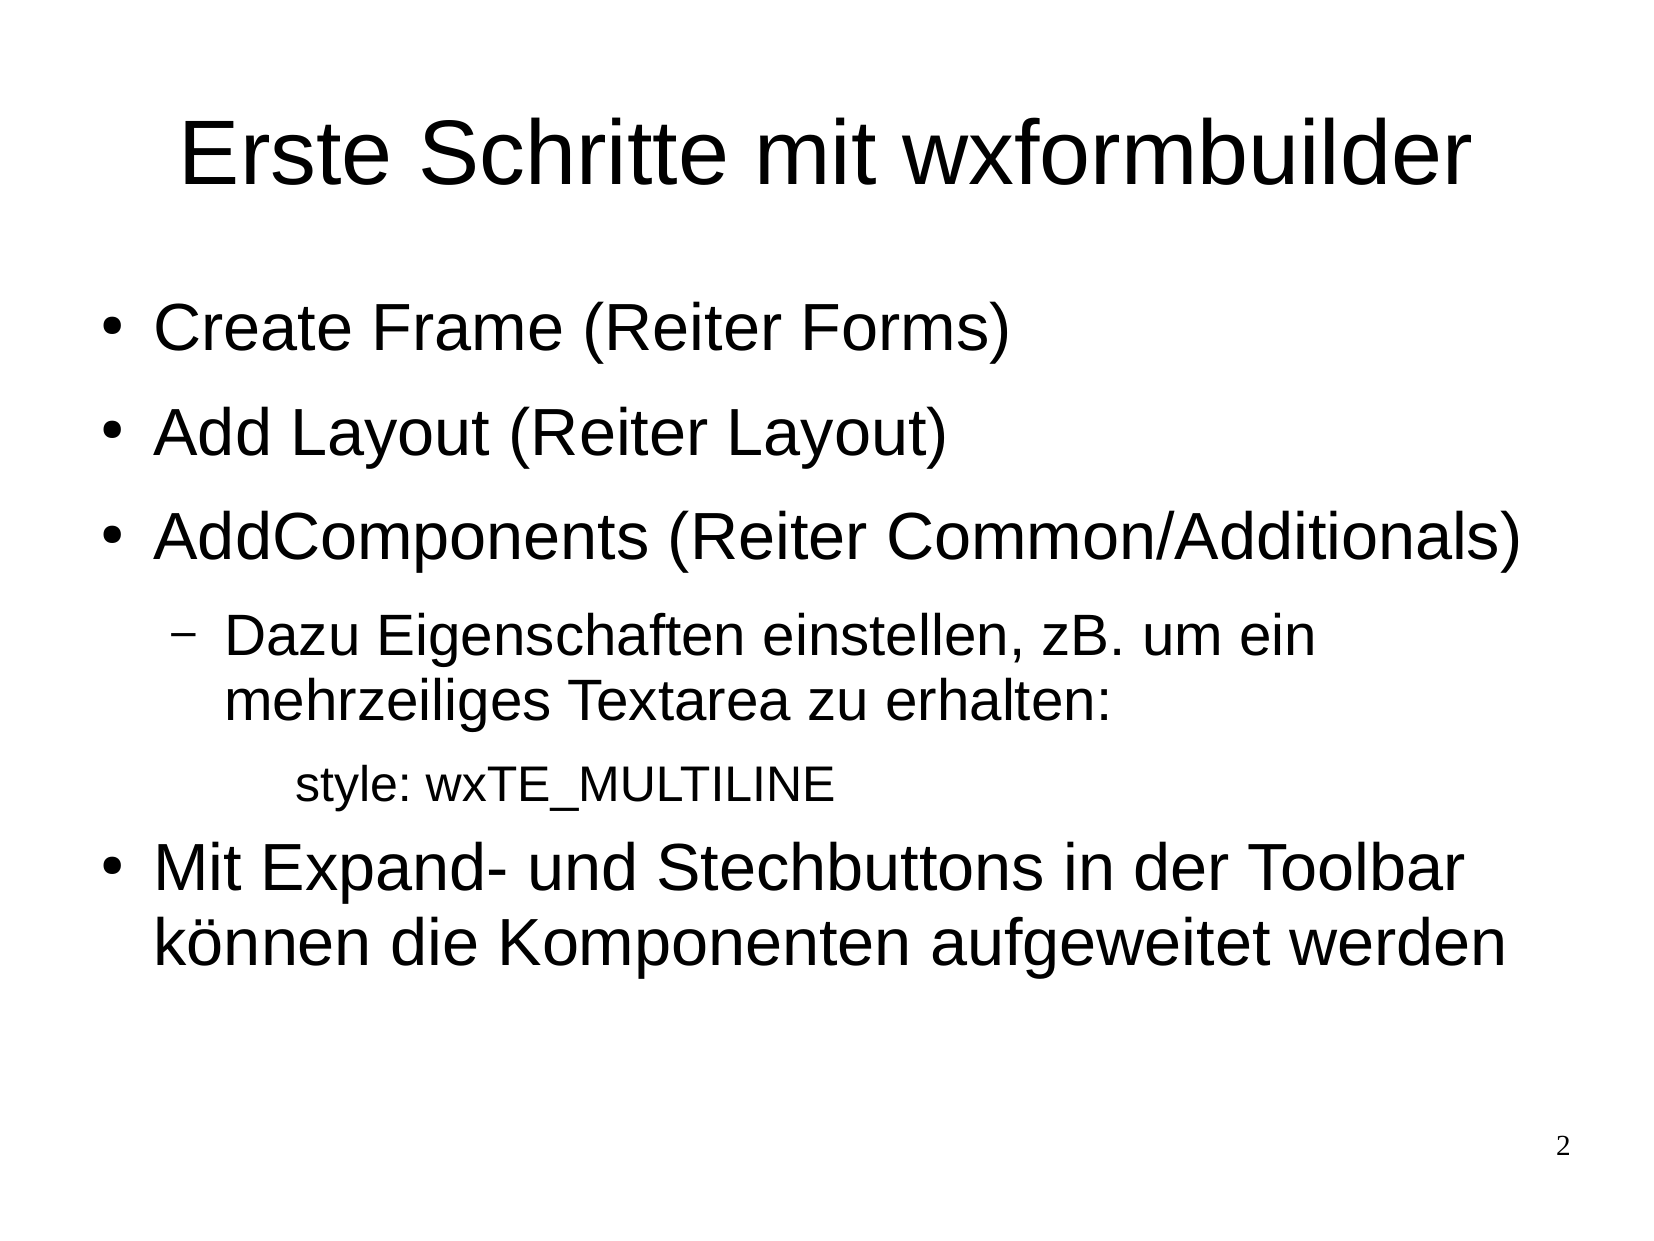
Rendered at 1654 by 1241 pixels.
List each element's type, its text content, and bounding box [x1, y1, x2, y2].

list Create Frame (Reiter Forms) Add Layout (Reiter Layout) AddComponents (Reiter Common/Additionals) Dazu Eigenschaften einstellen, zB. um ein mehrzeiliges Textarea zu erhalten: style: wxTE_MULTILINE Mit Expand- und Stechbuttons in der Toolbar können die Komponenten aufgeweitet werden [82, 290, 1571, 1010]
title Erste Schritte mit wxformbuilder [82, 49, 1571, 257]
